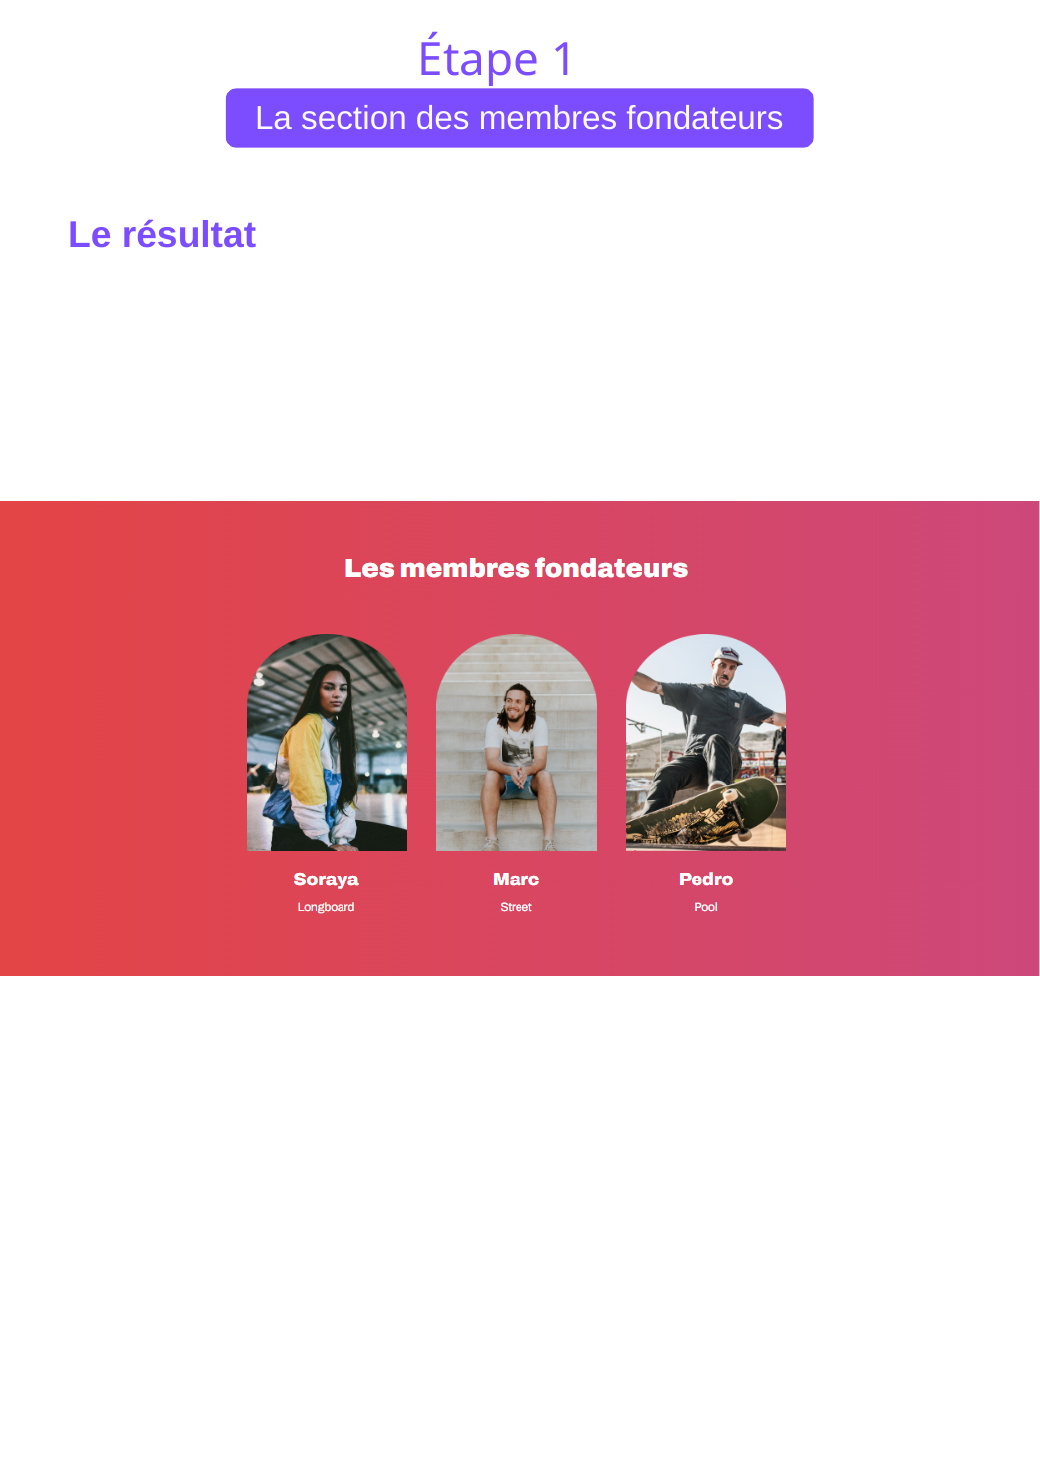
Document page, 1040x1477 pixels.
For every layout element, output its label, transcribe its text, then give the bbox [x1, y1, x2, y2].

picture [0, 501, 1040, 976]
title Étape 1 [417, 26, 622, 88]
text_box Le résultat [53, 206, 986, 266]
text_box La section des membres fondateurs [225, 88, 814, 148]
title Étape 1 [417, 148, 622, 154]
